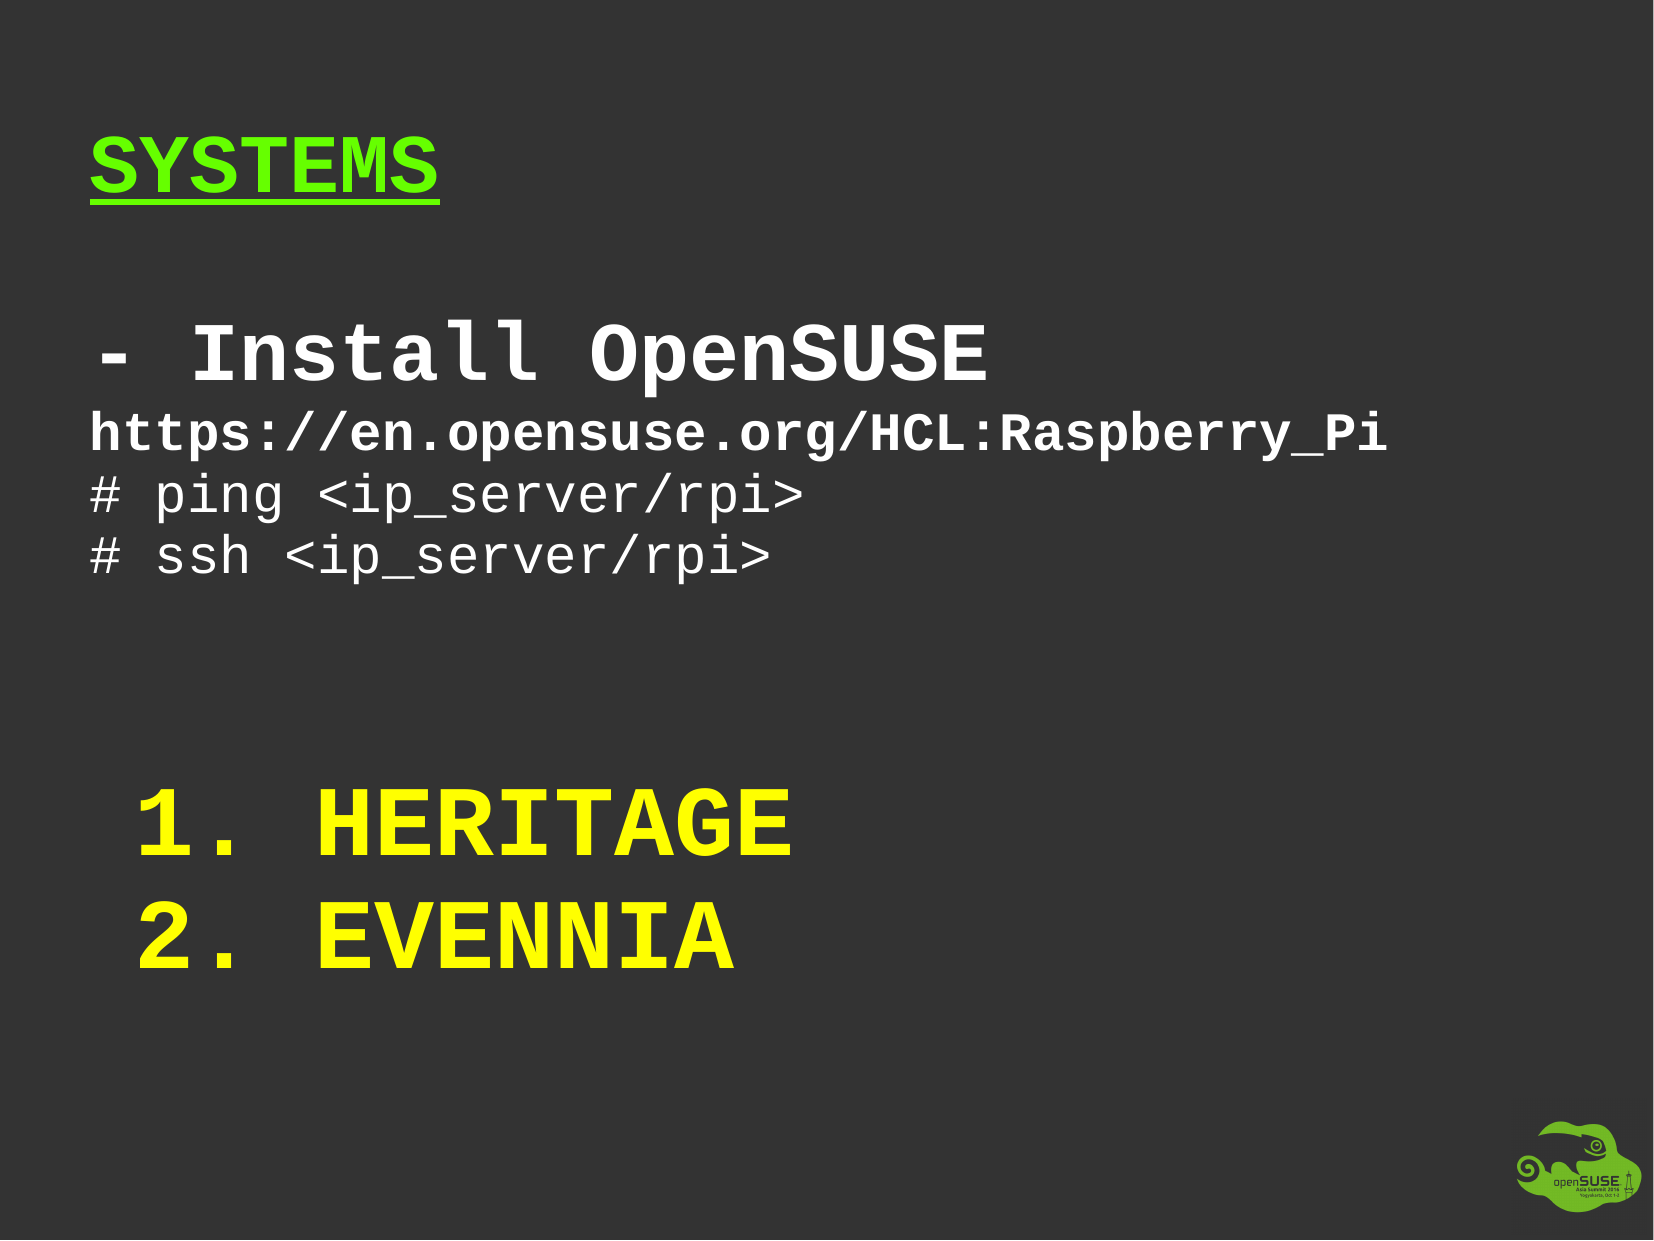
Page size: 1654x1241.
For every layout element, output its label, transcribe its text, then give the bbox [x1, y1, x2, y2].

picture [1511, 1098, 1647, 1235]
text_box SYSTEMS - Install OpenSUSE https://en.opensuse.org/HCL:Raspberry_Pi # ping <ip_server/rpi> # ssh <ip_server/rpi> [75, 115, 1590, 1164]
text_box 1. HERITAGE 2. EVENNIA [120, 765, 826, 1007]
